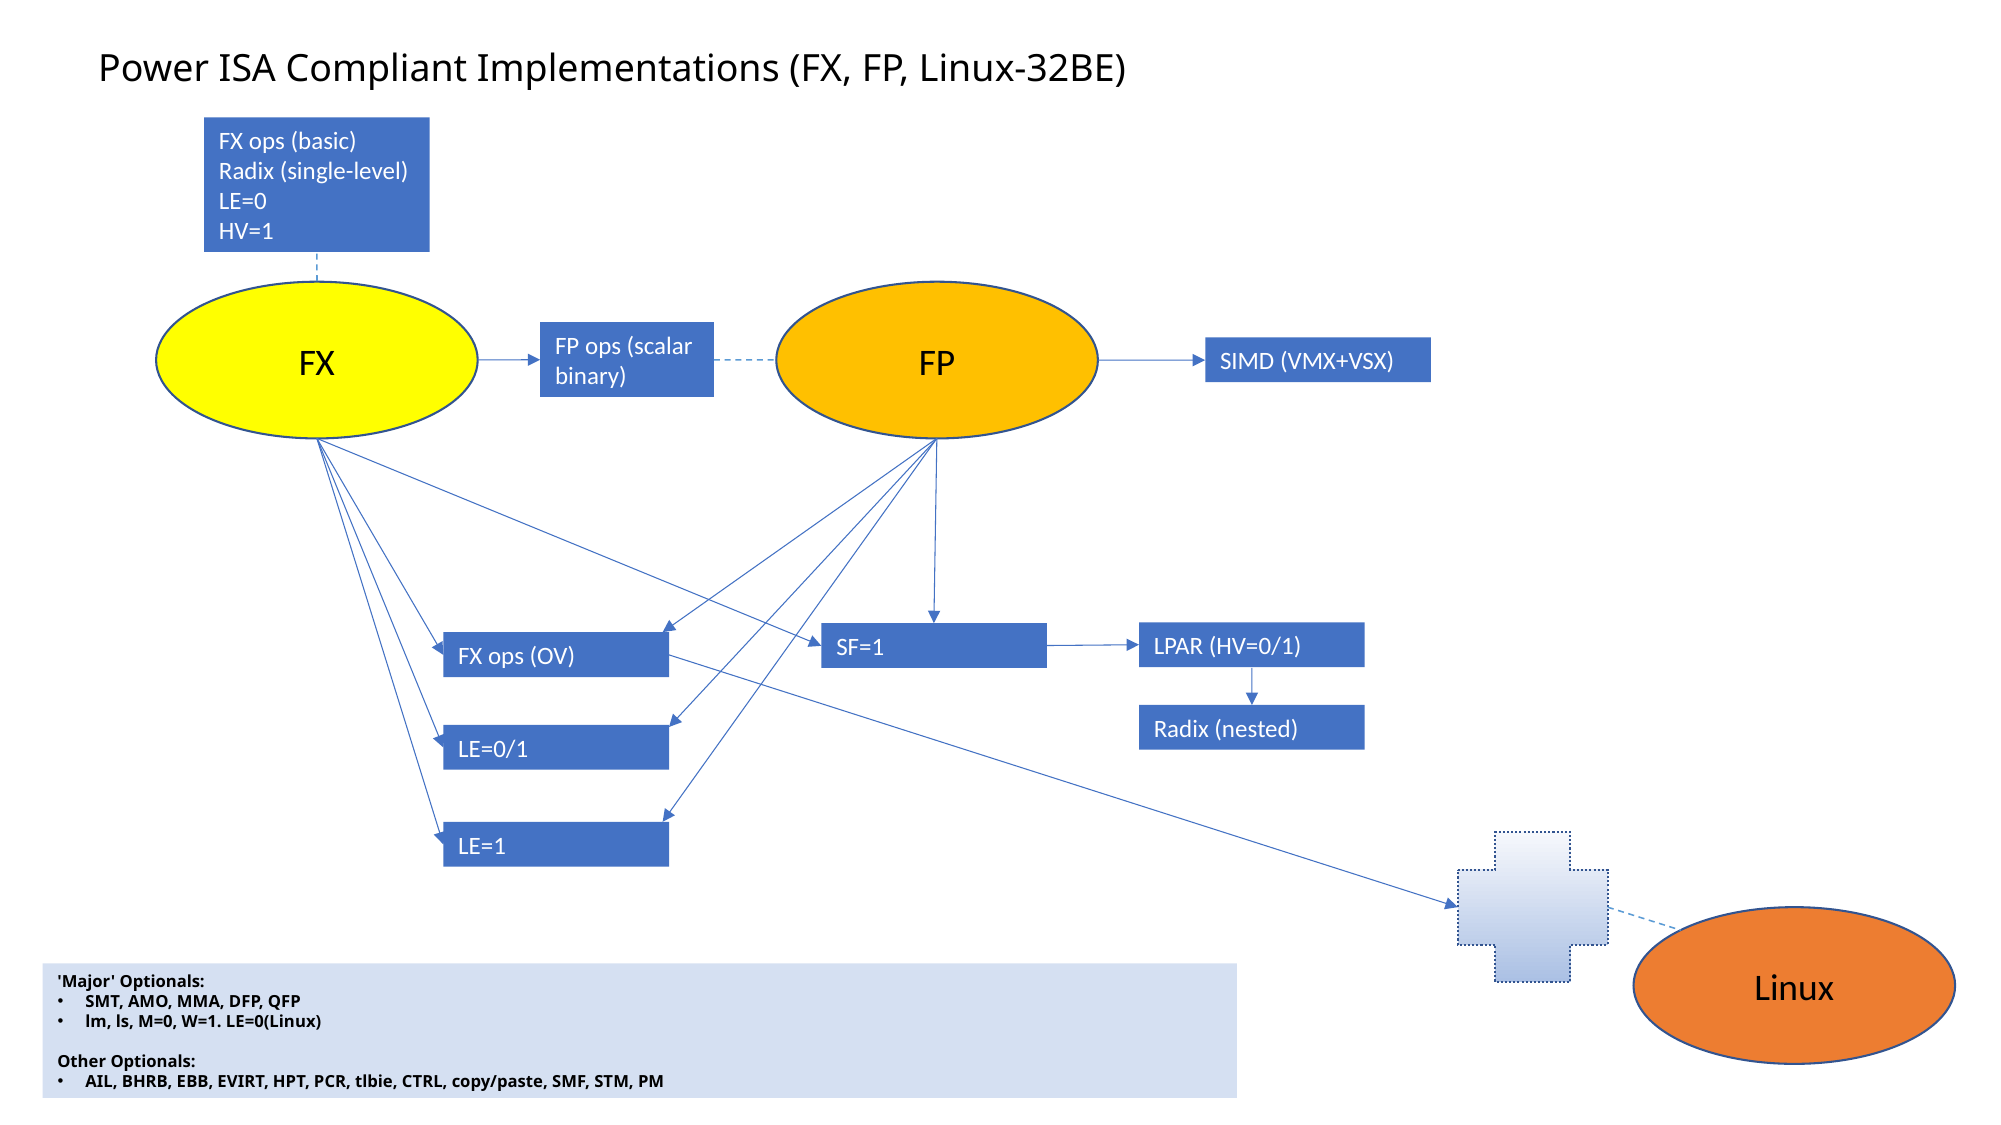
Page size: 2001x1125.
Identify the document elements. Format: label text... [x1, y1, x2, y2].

text_box LPAR (HV=0/1) [1139, 622, 1365, 668]
text_box LE=0/1 [443, 724, 670, 770]
text_box FX ops (OV) [443, 632, 670, 678]
text_box SF=1 [821, 623, 1047, 668]
text_box FP ops (scalar binary) [540, 322, 714, 397]
text_box Radix (nested) [1139, 704, 1365, 750]
text_box [1457, 832, 1608, 983]
text_box 'Major' Optionals: SMT, AMO, MMA, DFP, QFP lm, ls, M=0, W=1. LE=0(Linux) Other Optionals: AIL, BHRB, EBB, EVIRT, HPT, PCR, tlbie, CTRL, copy/paste, SMF, STM, PM [42, 963, 1237, 1098]
text_box SIMD (VMX+VSX) [1205, 337, 1431, 383]
text_box FP [776, 281, 1098, 439]
text_box Linux [1633, 907, 1956, 1064]
text_box FX [156, 281, 478, 439]
text_box FX ops (basic) Radix (single-level) LE=0 HV=1 [204, 117, 430, 252]
text_box LE=1 [443, 821, 670, 867]
text_box Power ISA Compliant Implementations (FX, FP, Linux-32BE) [83, 36, 1655, 97]
